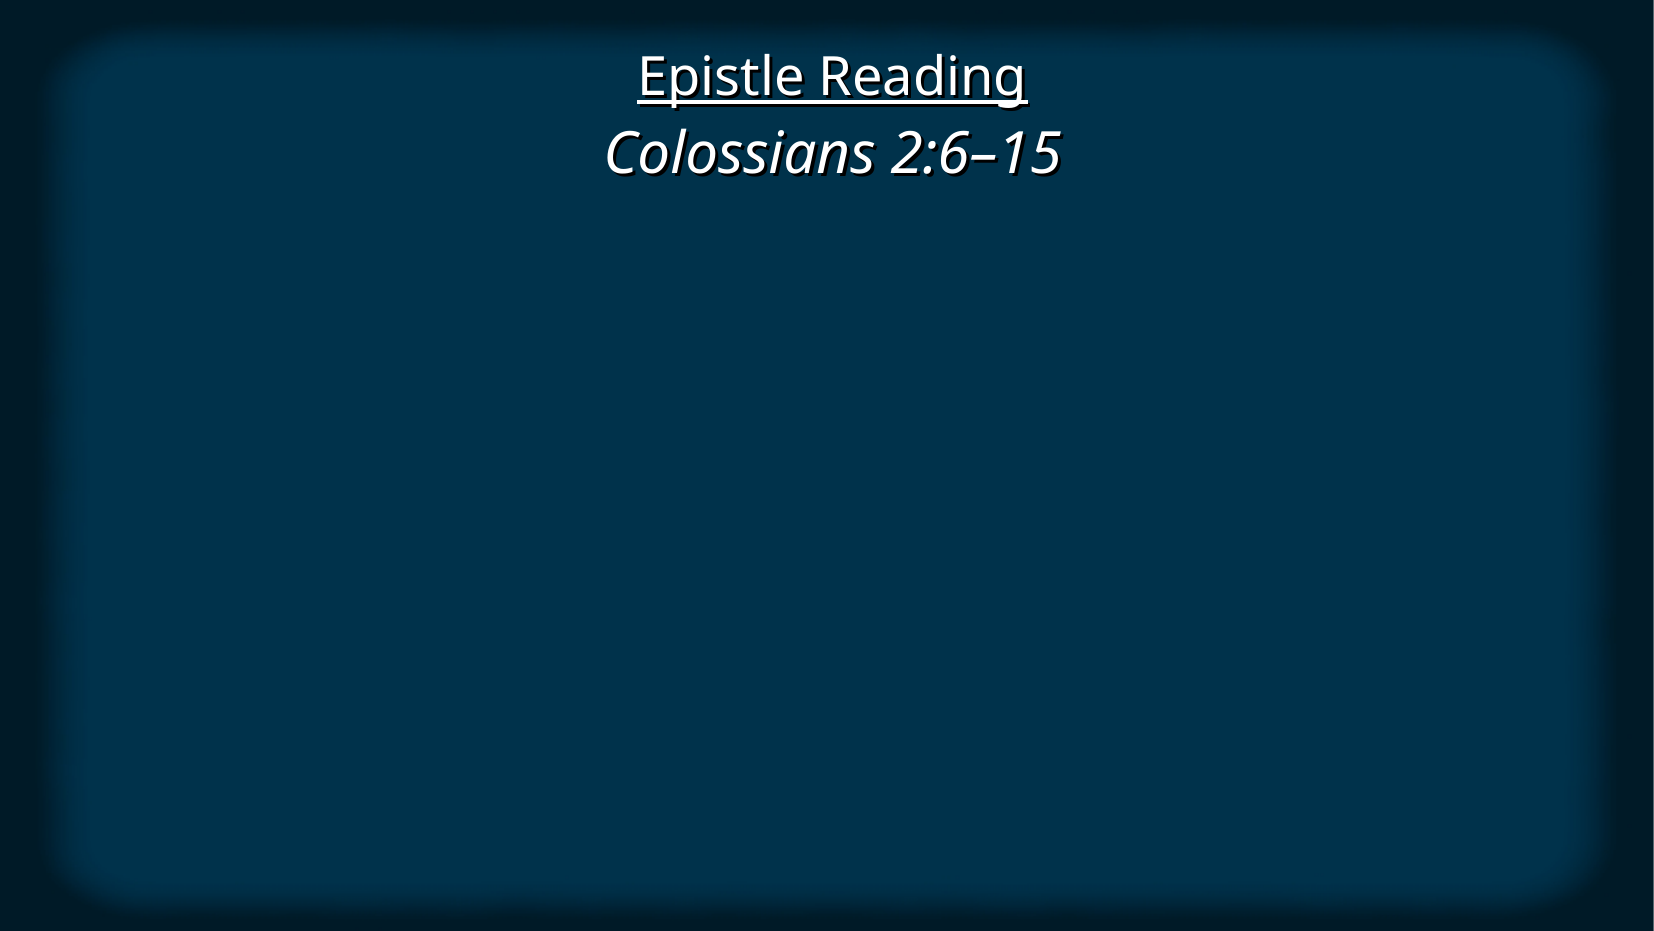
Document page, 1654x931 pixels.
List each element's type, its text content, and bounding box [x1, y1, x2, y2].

text_box Epistle Reading Colossians 2:6–15 [105, 30, 1561, 194]
picture [0, 0, 1654, 931]
